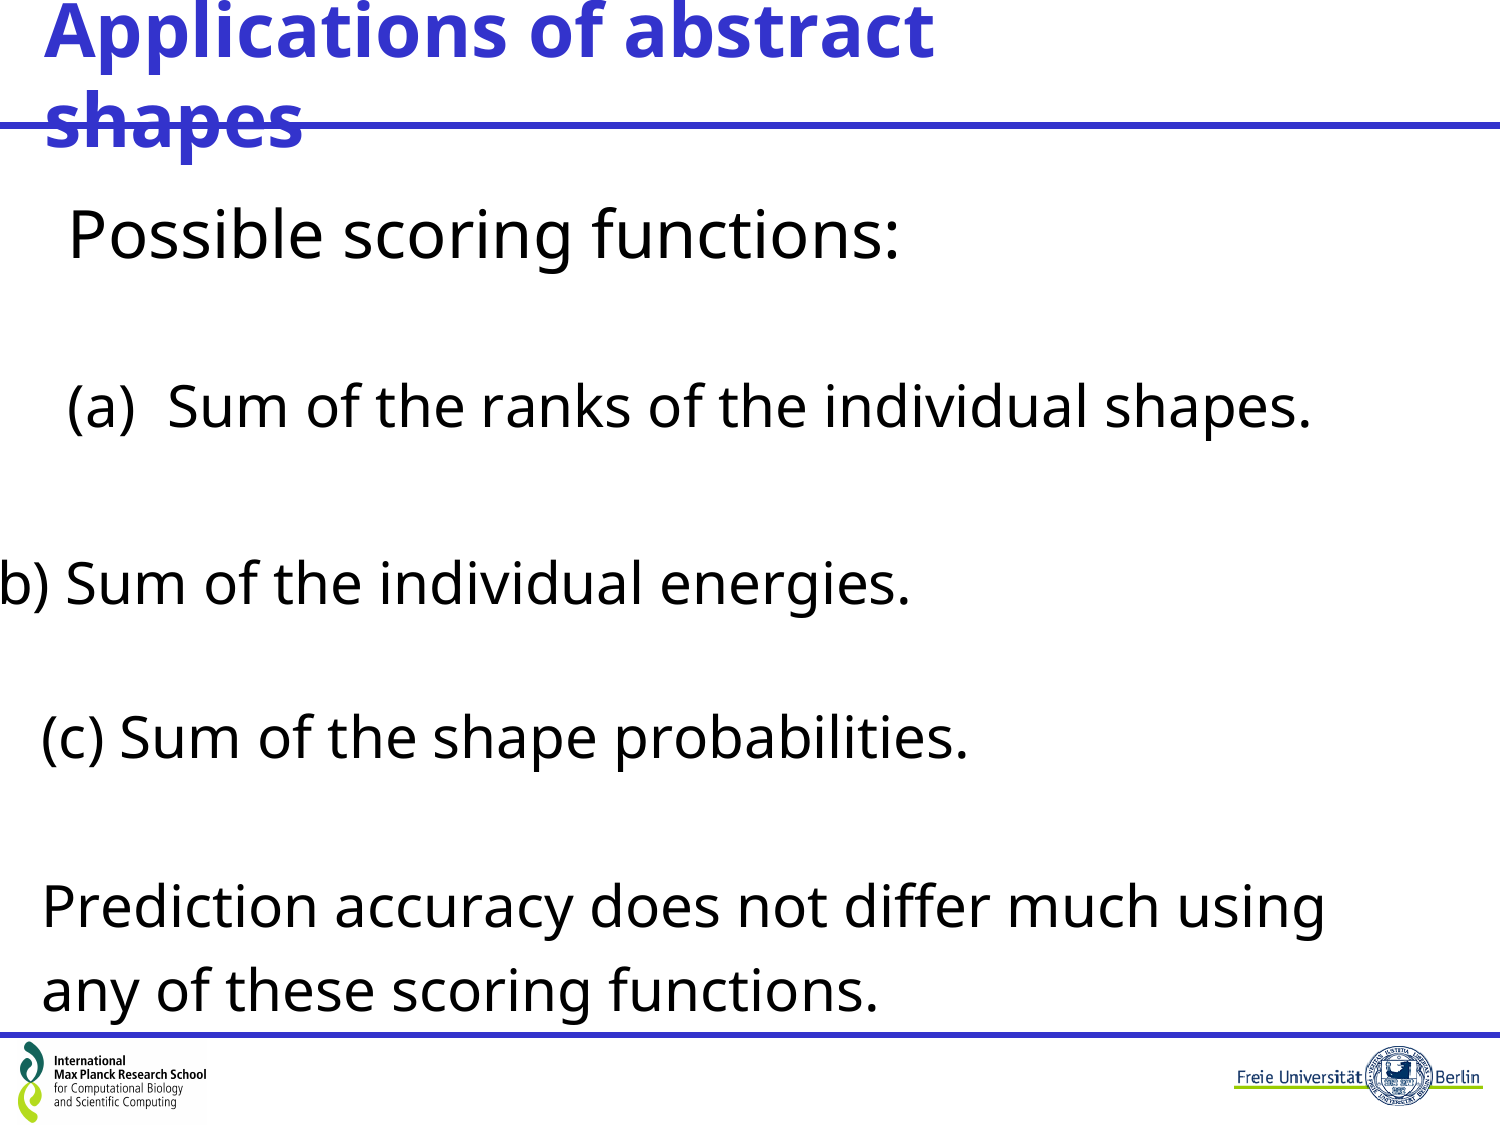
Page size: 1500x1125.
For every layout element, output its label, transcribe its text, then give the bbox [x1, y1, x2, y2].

picture [17, 1039, 207, 1125]
text_box (c) Sum of the shape probabilities. Prediction accuracy does not differ much using any of these scoring functions. [26, 692, 1358, 1032]
text_box Sum of the ranks of the individual shapes. [53, 361, 1341, 480]
title Applications of abstract shapes [29, 3, 1164, 142]
list Possible scoring functions: [53, 184, 1341, 291]
text_box (b) Sum of the individual energies. [0, 538, 1078, 625]
picture [1234, 1046, 1483, 1106]
